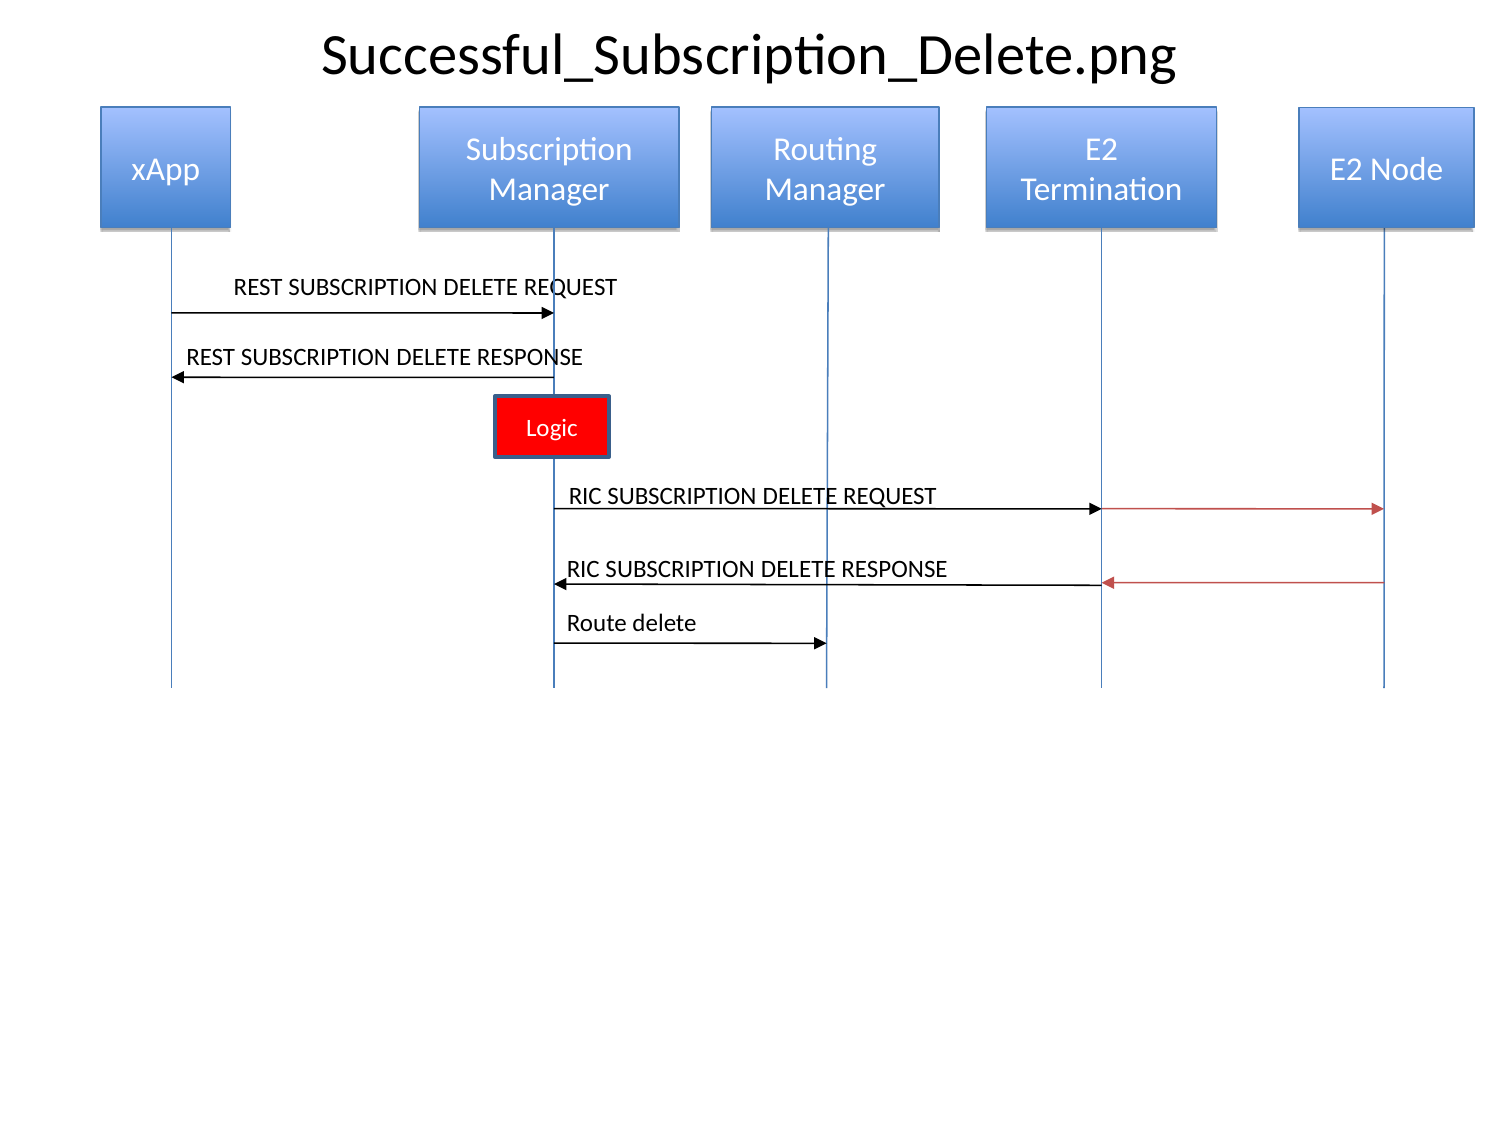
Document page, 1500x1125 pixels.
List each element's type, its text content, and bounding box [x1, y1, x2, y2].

text_box E2 Node [1299, 107, 1474, 228]
title Successful_Subscription_Delete.png [75, 7, 1425, 95]
text_box Routing Manager [711, 107, 939, 228]
text_box REST SUBSCRIPTION DELETE RESPONSE [171, 332, 715, 378]
text_box RIC SUBSCRIPTION DELETE REQUEST [553, 510, 1052, 518]
text_box REST SUBSCRIPTION DELETE REQUEST [218, 263, 553, 309]
text_box REST SUBSCRIPTION DELETE REQUEST [555, 263, 633, 309]
text_box RIC SUBSCRIPTION DELETE RESPONSE [552, 545, 1063, 590]
text_box Subscription Manager [419, 107, 680, 228]
text_box Route delete [552, 598, 774, 644]
text_box xApp [101, 107, 231, 228]
text_box E2 Termination [986, 107, 1217, 228]
text_box Logic [494, 396, 609, 457]
text_box RIC SUBSCRIPTION DELETE REQUEST [553, 472, 1052, 508]
